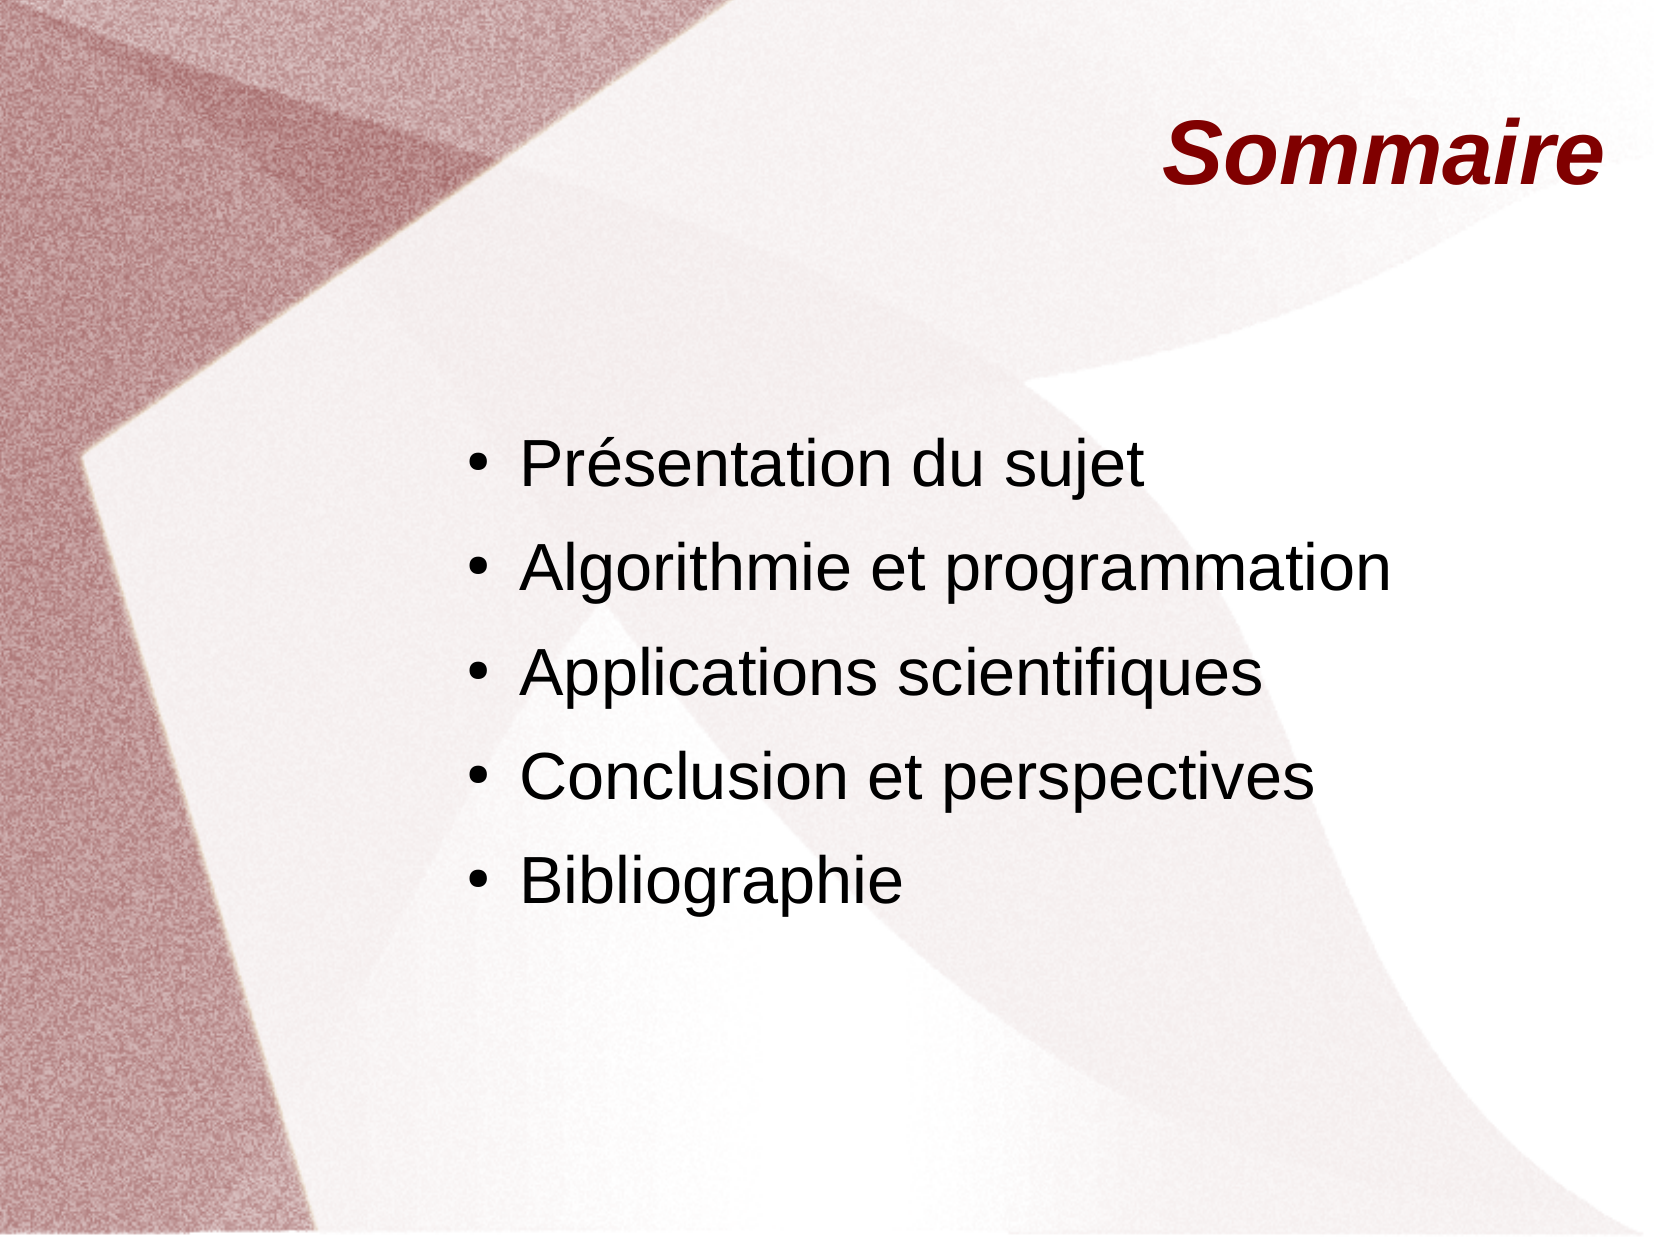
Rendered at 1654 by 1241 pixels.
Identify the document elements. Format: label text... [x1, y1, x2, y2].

picture [0, 0, 1654, 1241]
list Présentation du sujet Algorithmie et programmation Applications scientifiques Conclusion et perspectives Bibliographie [448, 426, 1654, 1146]
title Sommaire [596, 49, 1607, 257]
